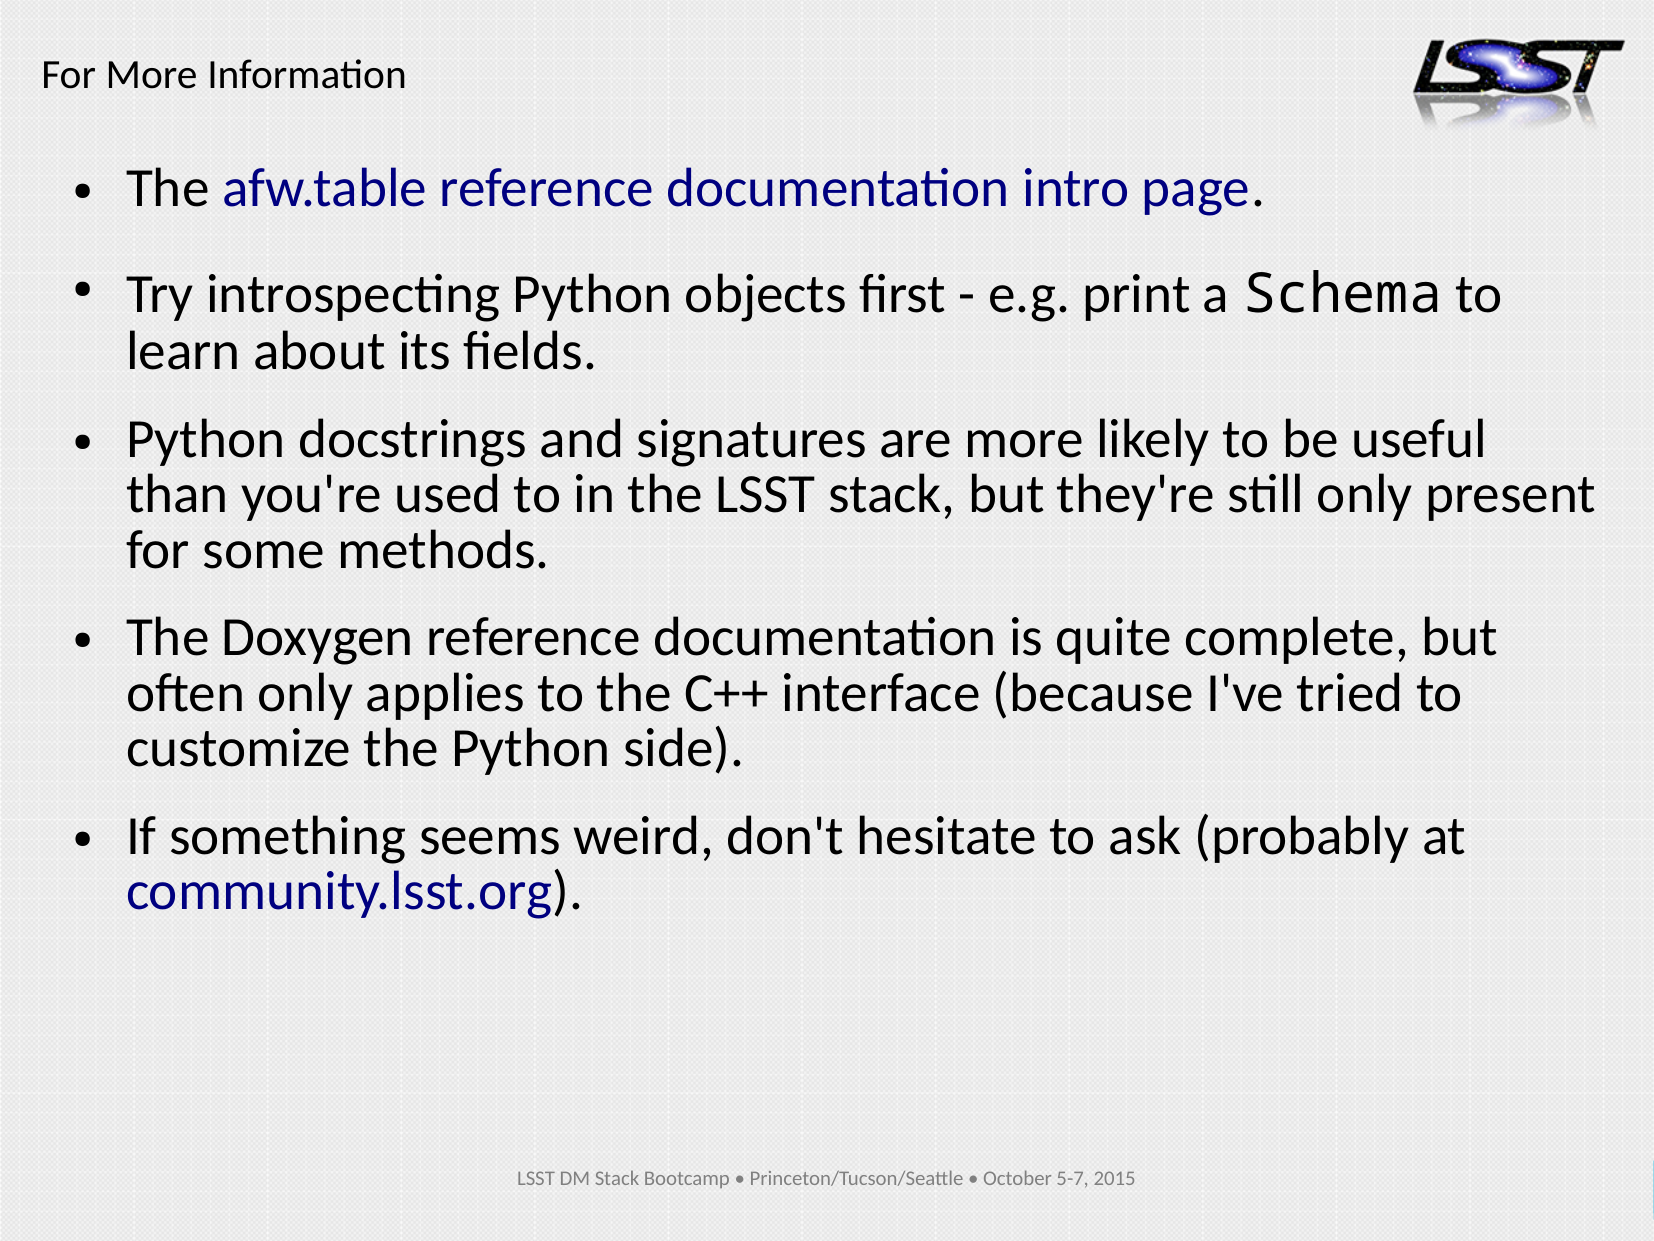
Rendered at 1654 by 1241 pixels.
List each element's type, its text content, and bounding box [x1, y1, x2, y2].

title For More Information [41, 27, 1161, 129]
picture [0, 0, 1654, 1241]
list The afw.table reference documentation intro page. Try introspecting Python objects first - e.g. print a Schema to learn about its fields. Python docstrings and signatures are more likely to be useful than you're used to in the LSST stack, but they're still only present for some methods. The Doxygen reference documentation is quite complete, but often only applies to the C++ interface (because I've tried to customize the Python side). If something seems weird, don't hesitate to ask (probably at community.lsst.org). [55, 165, 1599, 1103]
